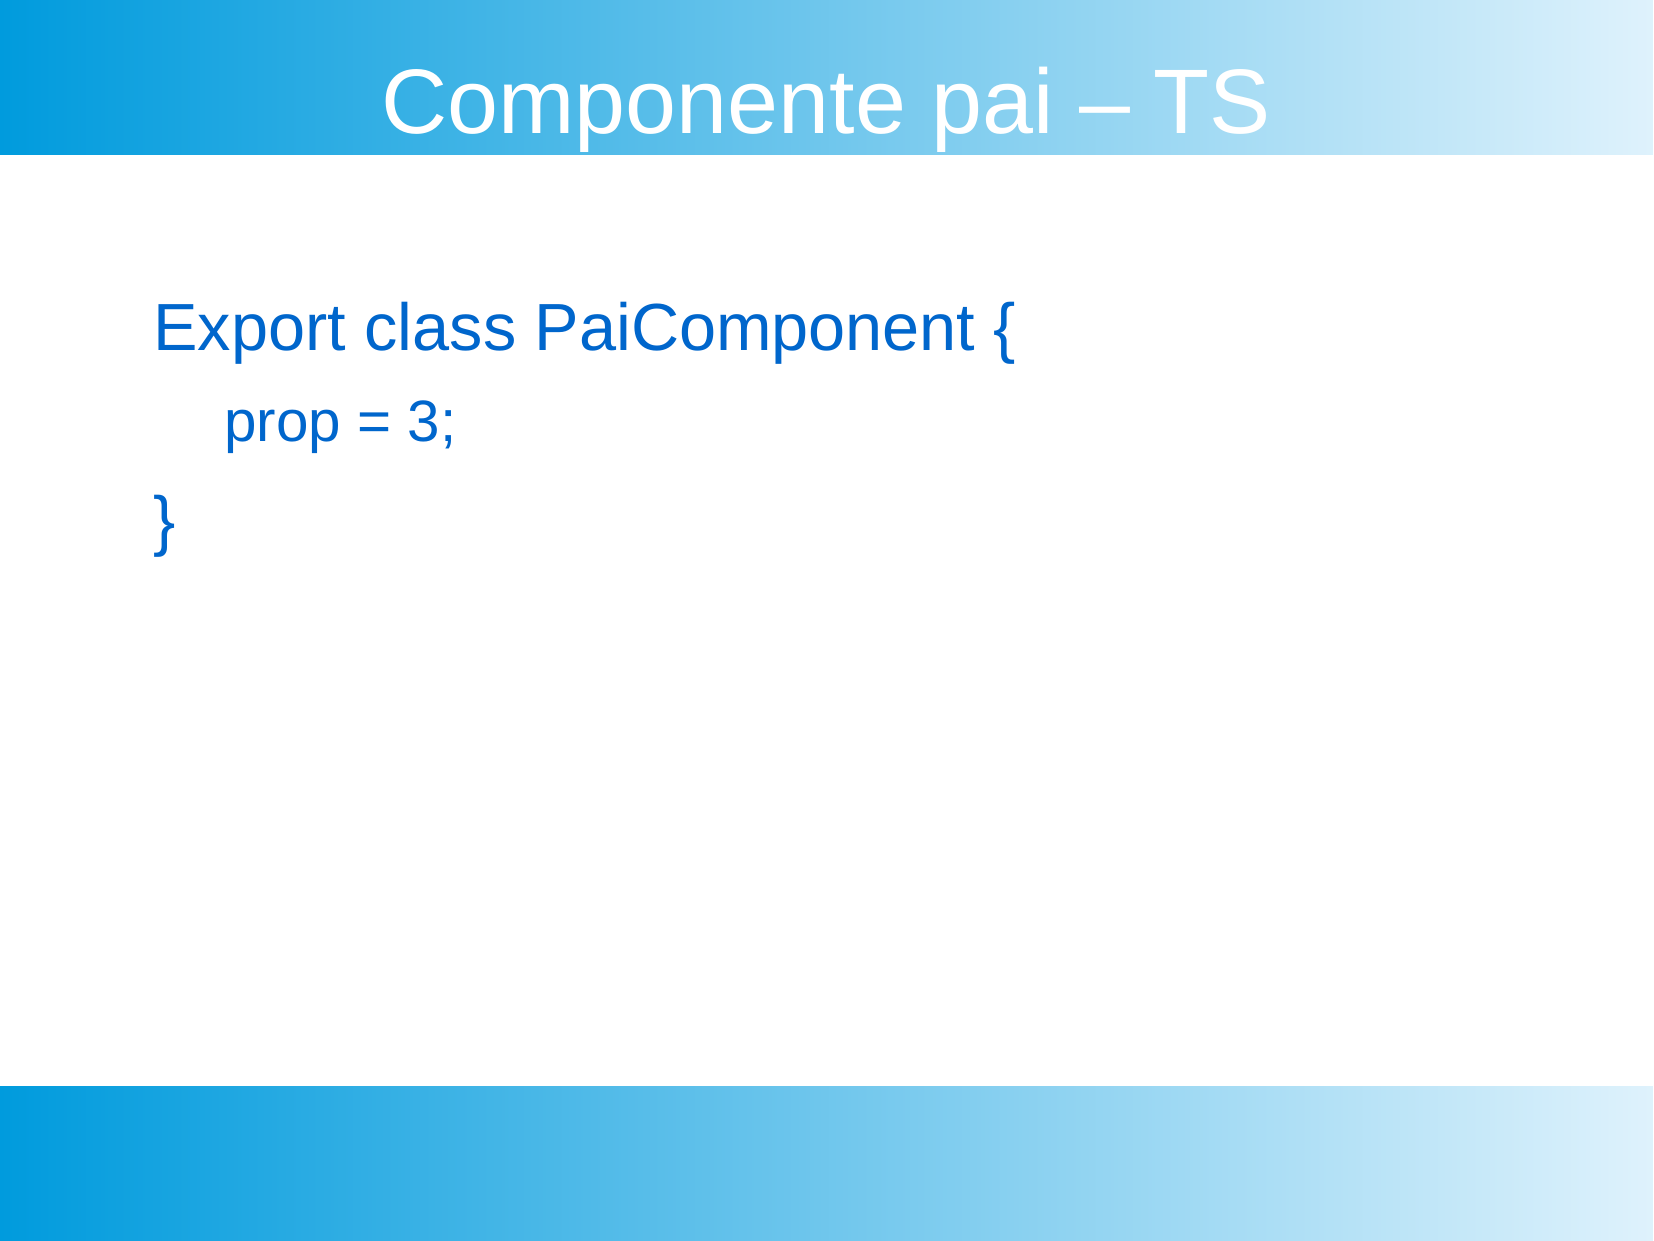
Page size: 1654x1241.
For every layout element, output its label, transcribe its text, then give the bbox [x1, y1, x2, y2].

title Componente pai – TS [82, 49, 1571, 155]
list Export class PaiComponent { prop = 3; } [82, 290, 1571, 1010]
